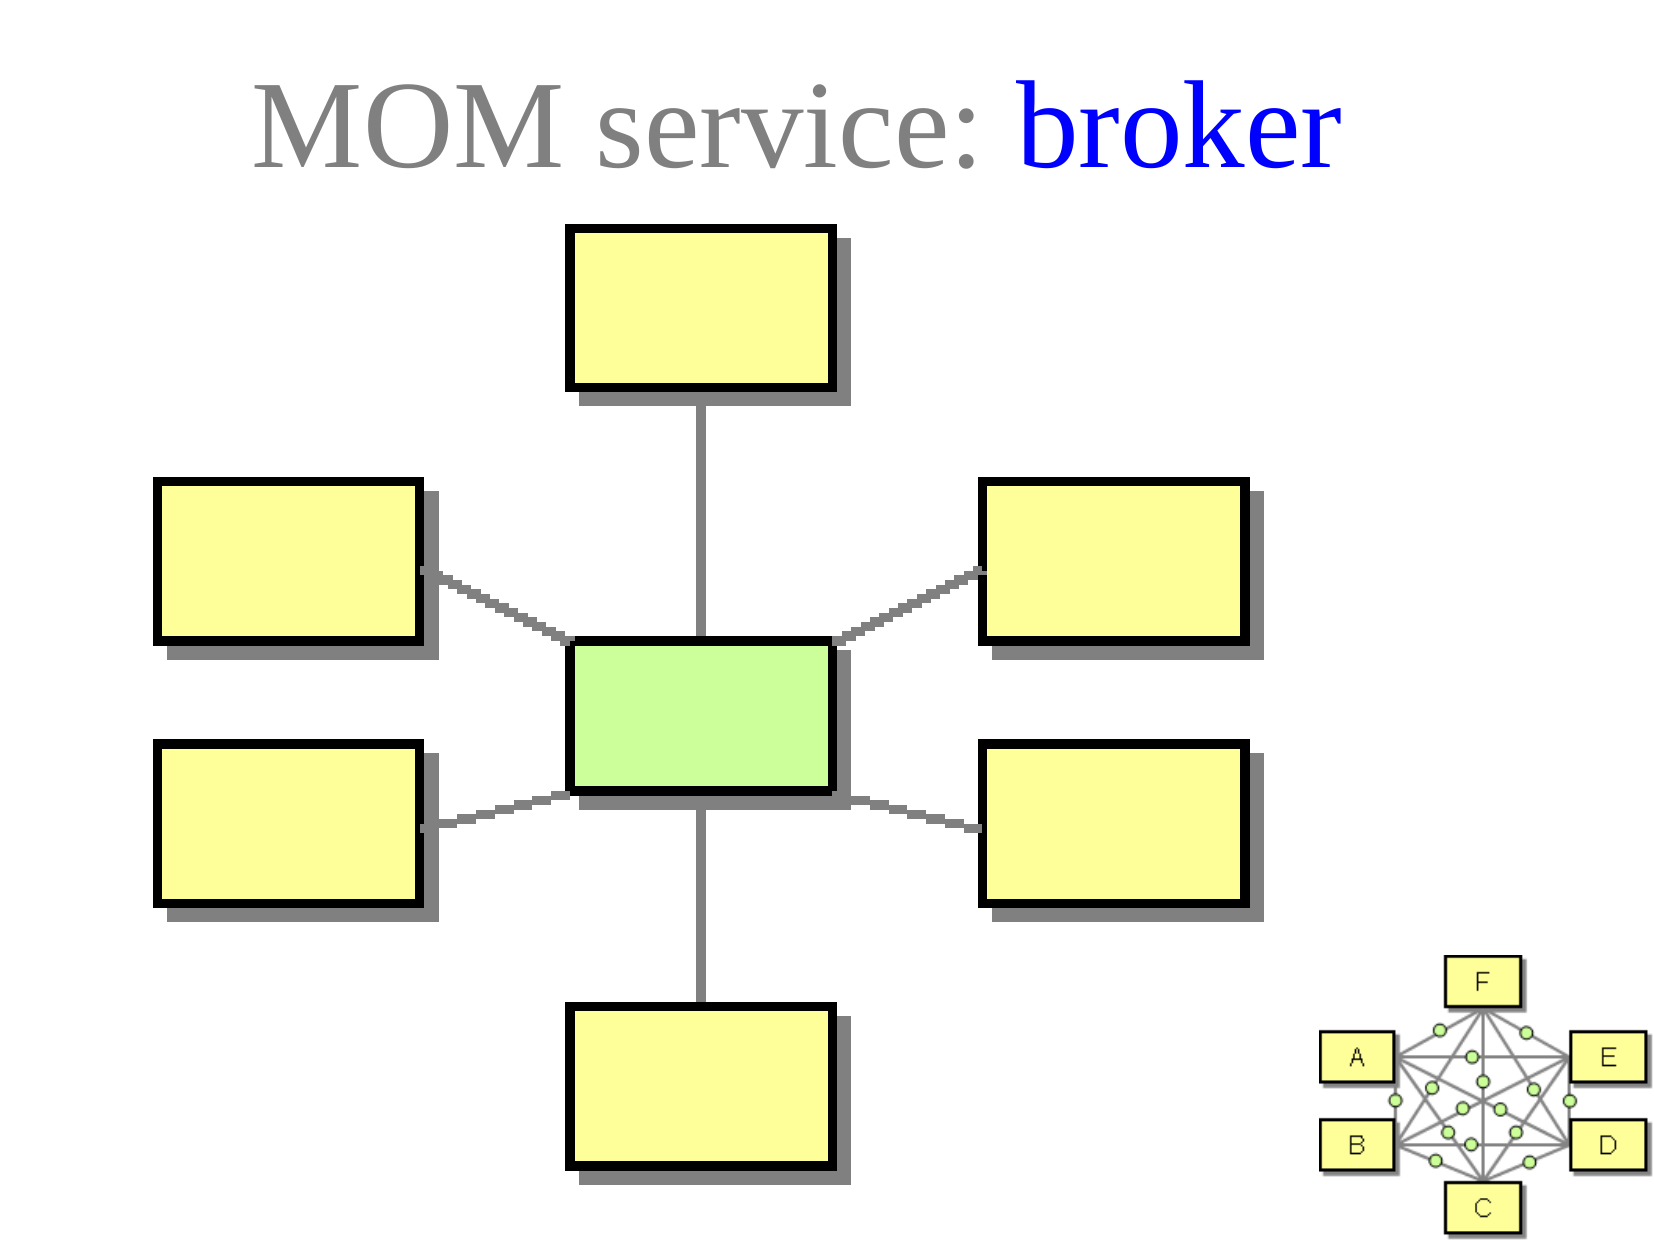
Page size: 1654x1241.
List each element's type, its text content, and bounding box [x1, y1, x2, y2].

picture [153, 224, 1269, 1190]
picture [1319, 955, 1654, 1241]
title MOM service: broker [23, 14, 1571, 237]
